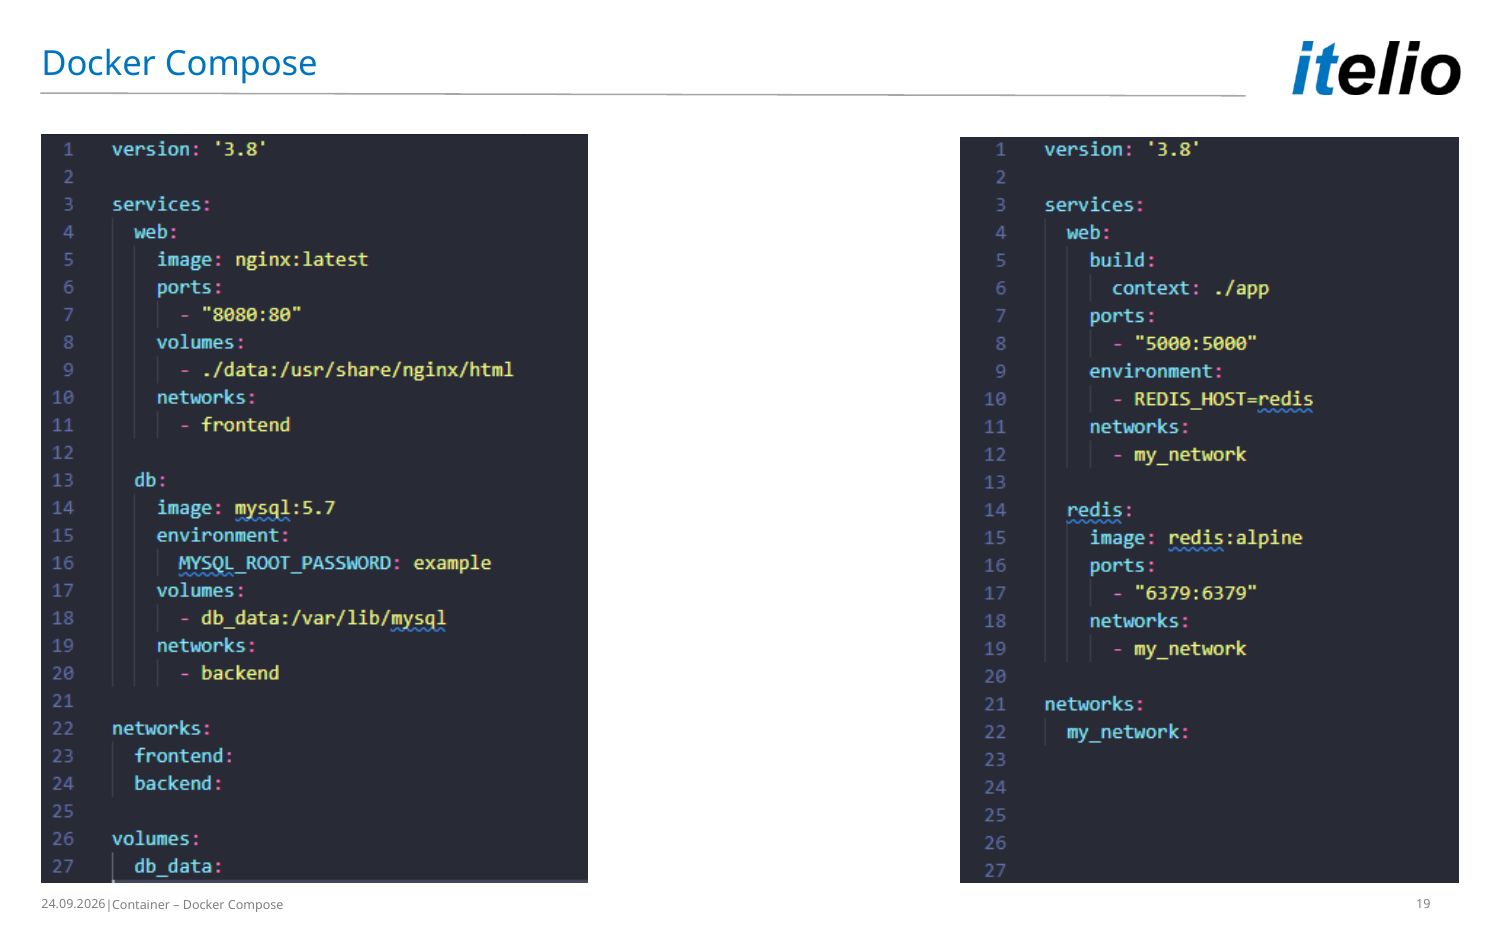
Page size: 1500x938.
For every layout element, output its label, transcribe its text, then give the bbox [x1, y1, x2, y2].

text_box Container – Docker Compose [112, 893, 1412, 916]
text_box 31.10.2024 [41, 893, 112, 916]
text_box [1416, 893, 1459, 916]
picture [41, 134, 588, 883]
picture [960, 138, 1459, 883]
list Docker Compose [41, 41, 1193, 83]
